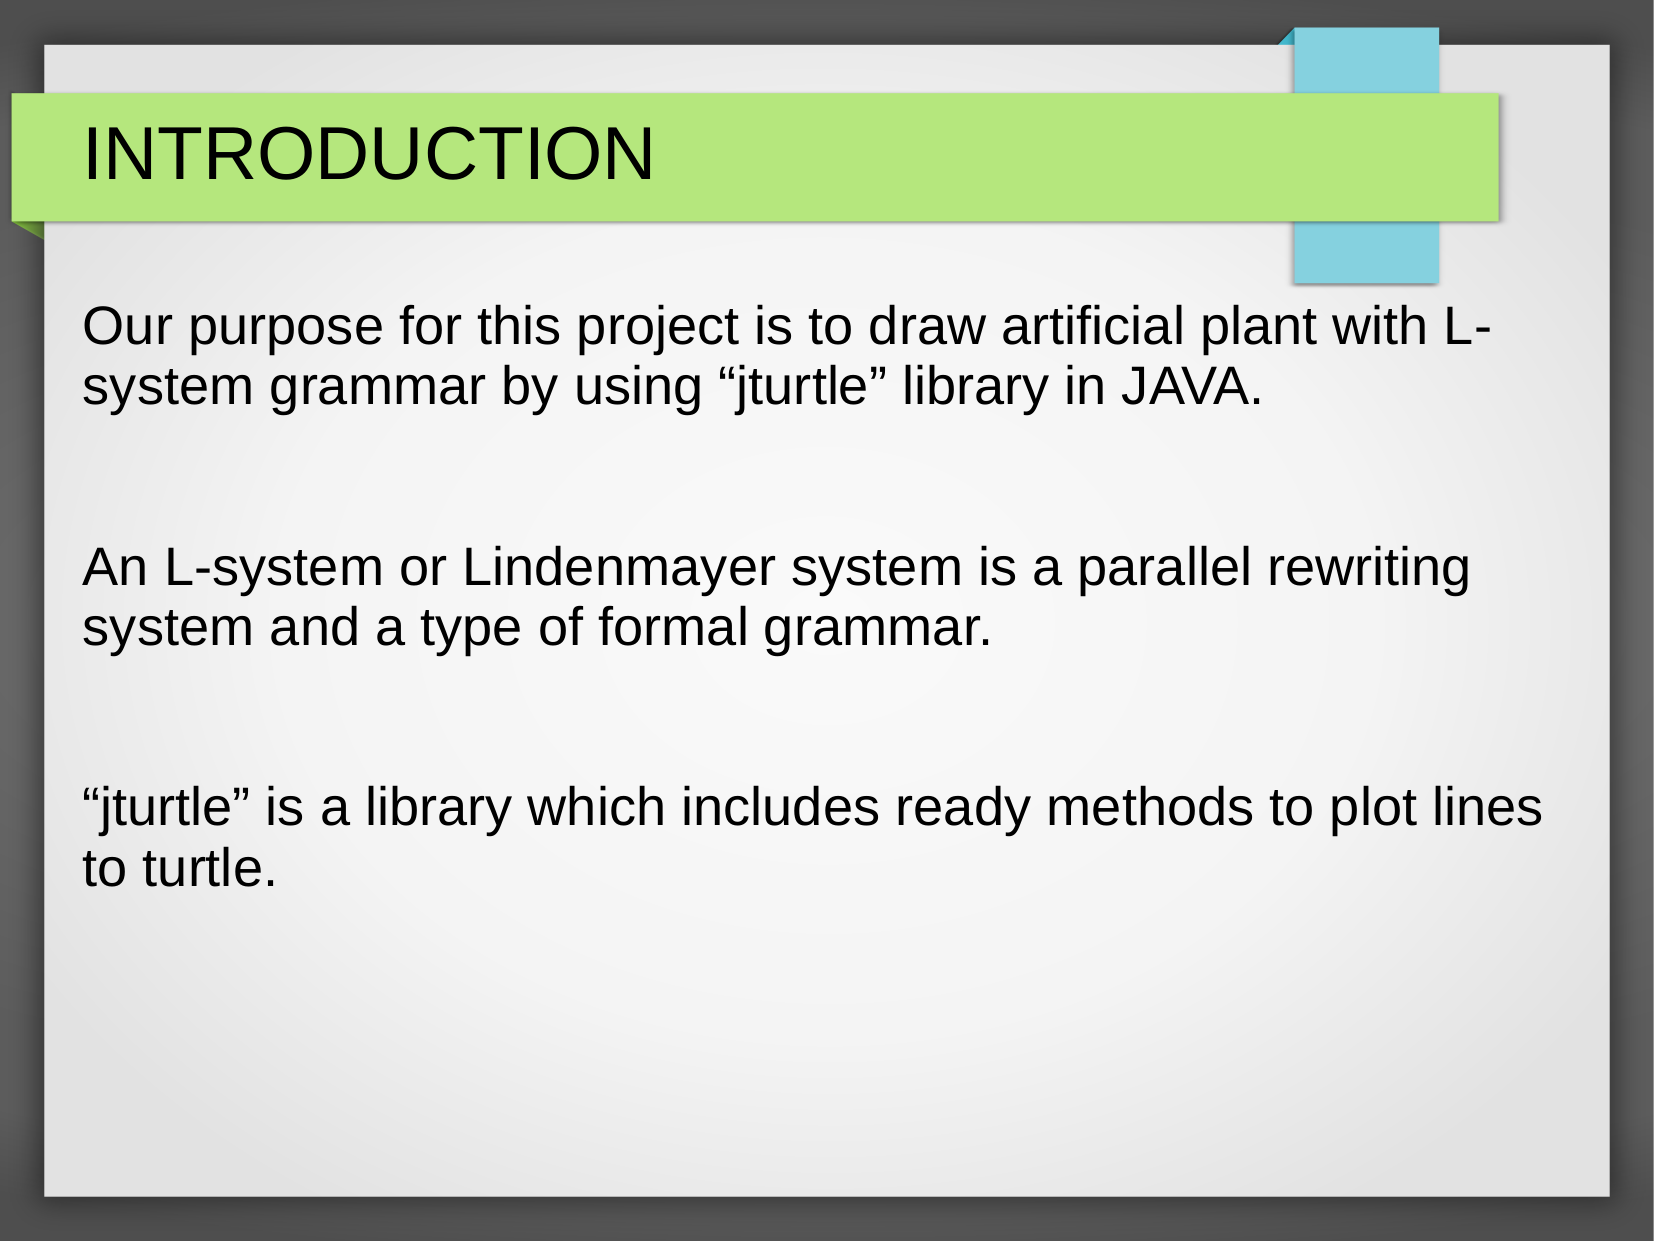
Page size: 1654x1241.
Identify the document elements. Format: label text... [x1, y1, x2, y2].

picture [0, 0, 1654, 1241]
list Our purpose for this project is to draw artificial plant with L-system grammar by using “jturtle” library in JAVA. An L-system or Lindenmayer system is a parallel rewriting system and a type of formal grammar. “jturtle” is a library which includes ready methods to plot lines to turtle. [82, 295, 1571, 1015]
title INTRODUCTION [82, 94, 1264, 213]
